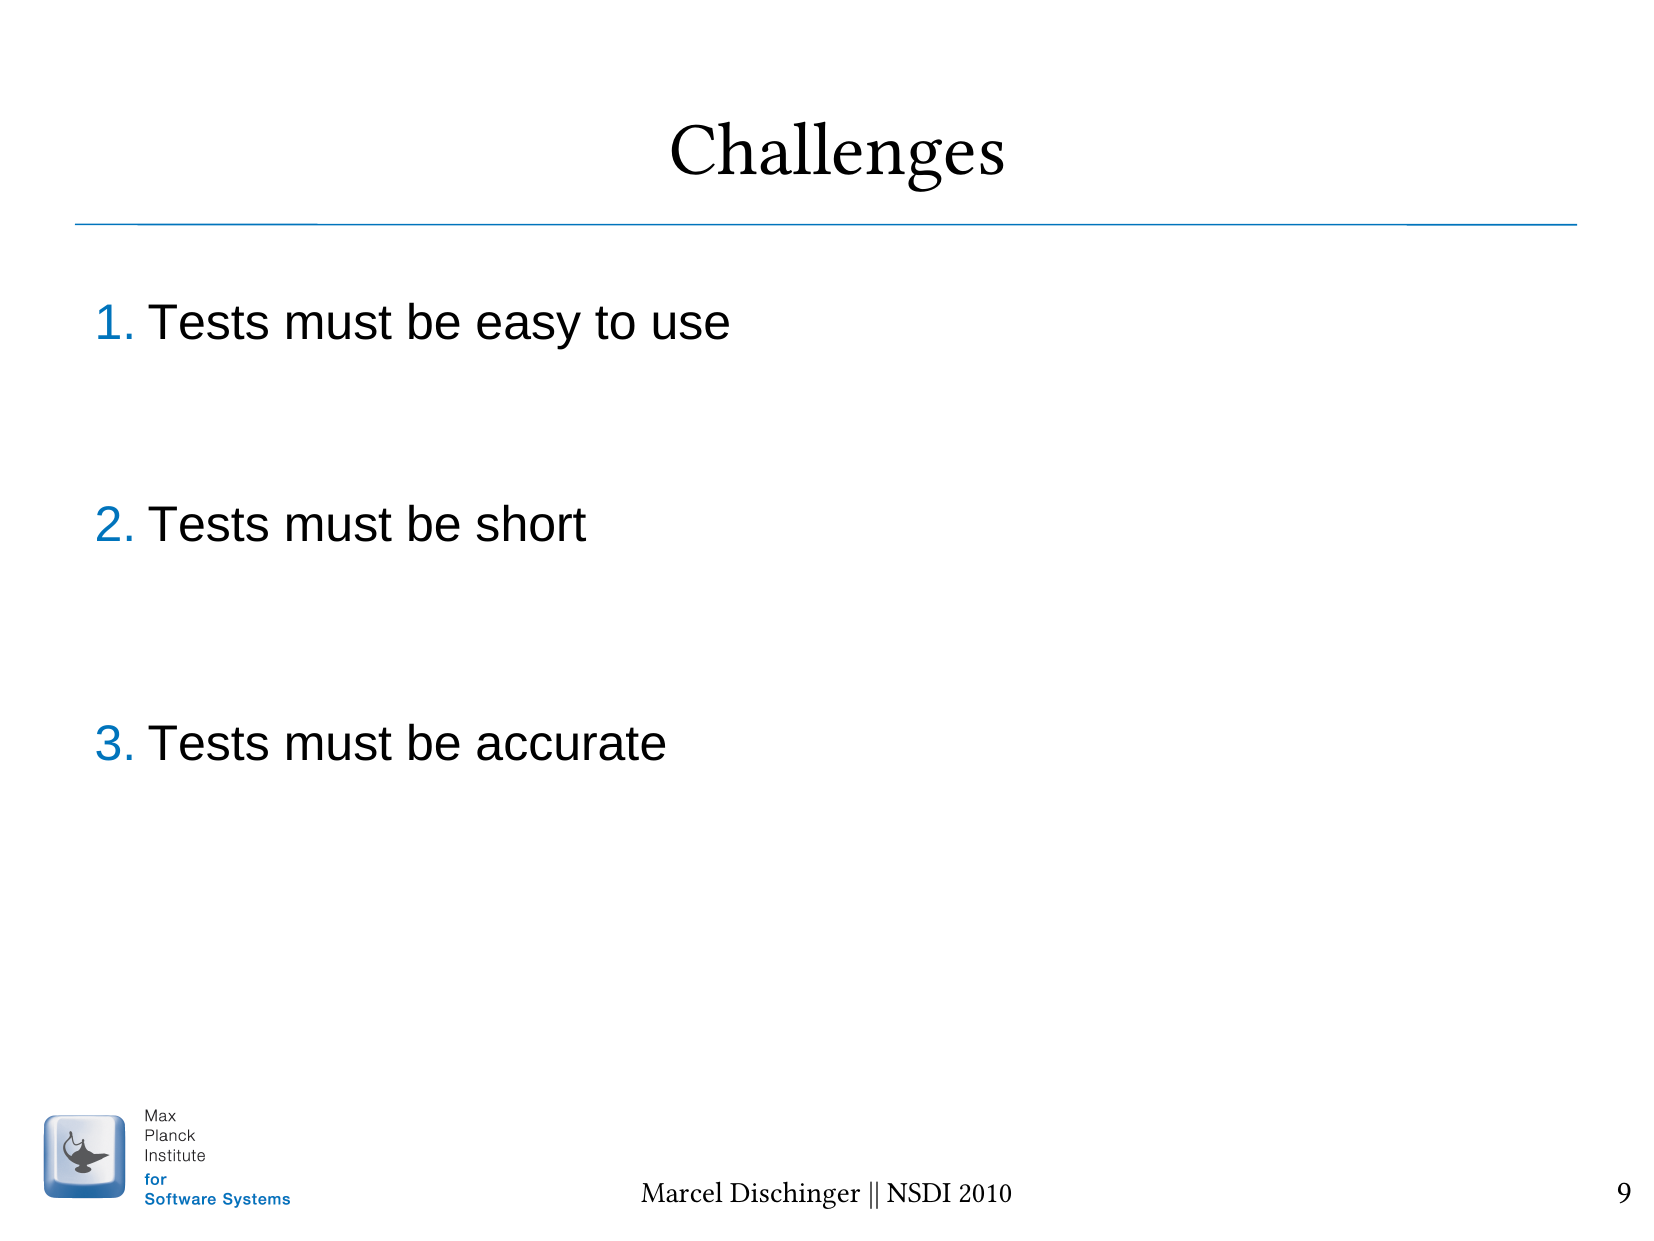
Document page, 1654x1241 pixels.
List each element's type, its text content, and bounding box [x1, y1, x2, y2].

title Challenges [54, 51, 1621, 252]
list Tests must be easy to use Tests must be short Tests must be accurate [77, 277, 1579, 1180]
